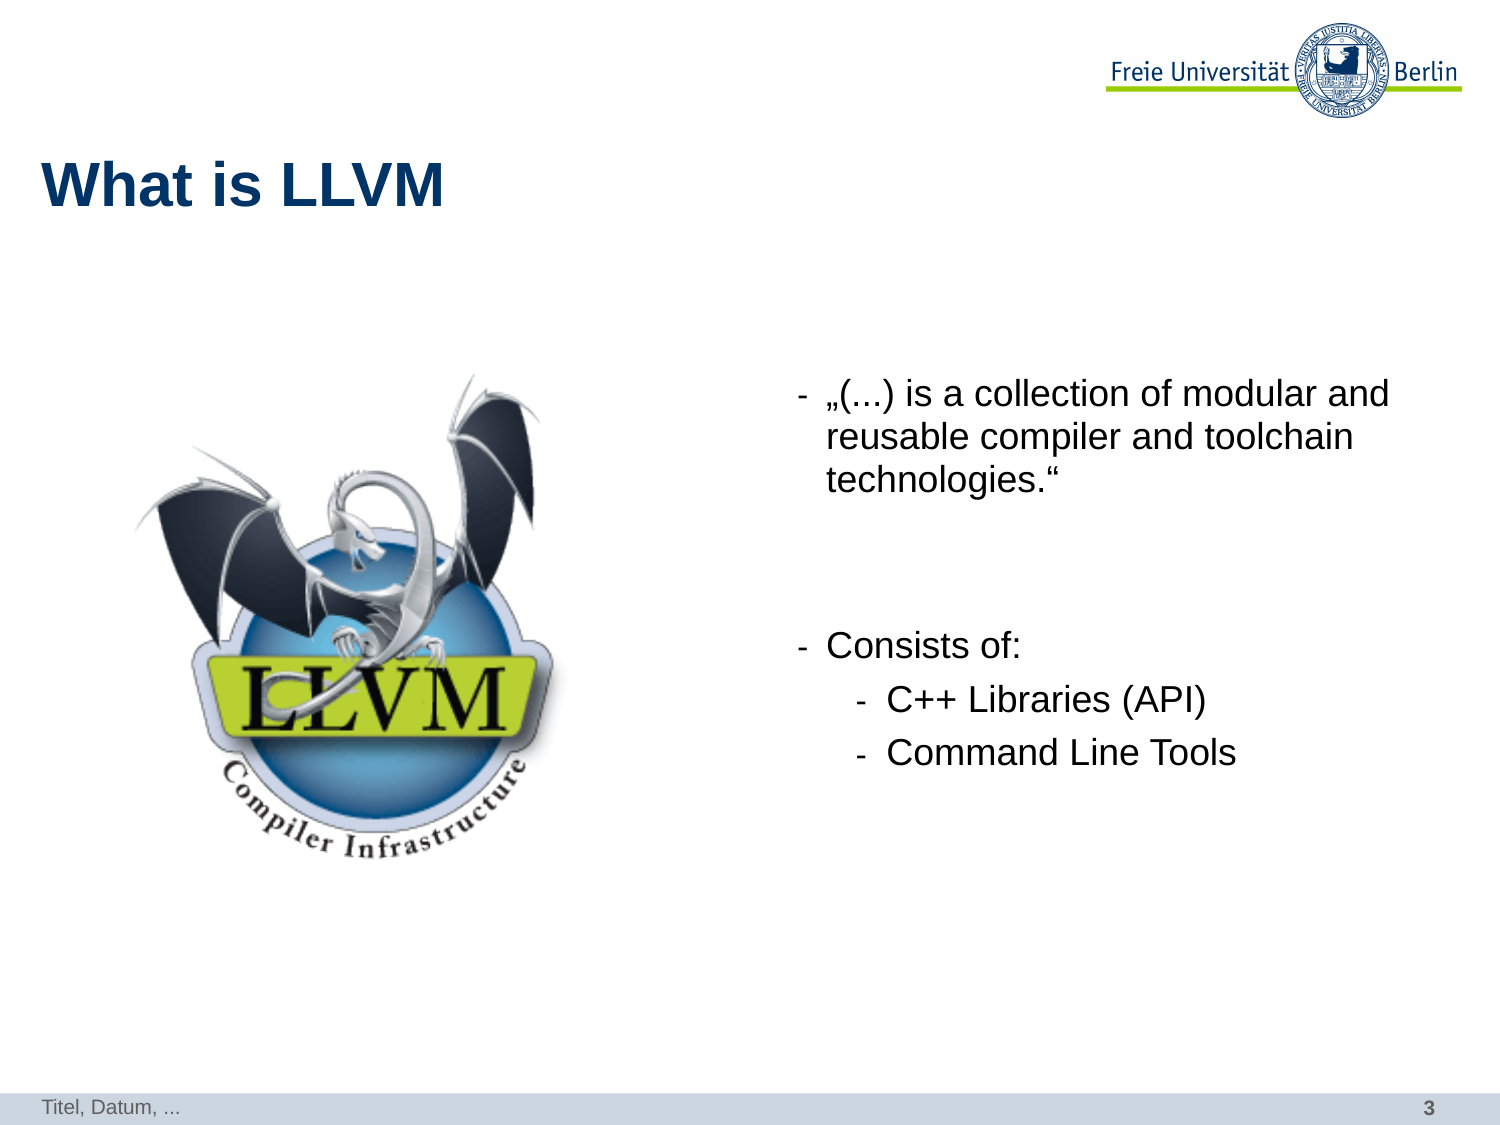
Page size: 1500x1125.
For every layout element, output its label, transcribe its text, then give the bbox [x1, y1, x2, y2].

list „(...) is a collection of modular and reusable compiler and toolchain technologies.“ Consists of: C++ Libraries (API) Command Line Tools [767, 265, 1460, 1064]
picture [131, 364, 584, 868]
picture [1106, 23, 1462, 118]
title What is LLVM [41, 148, 1460, 222]
